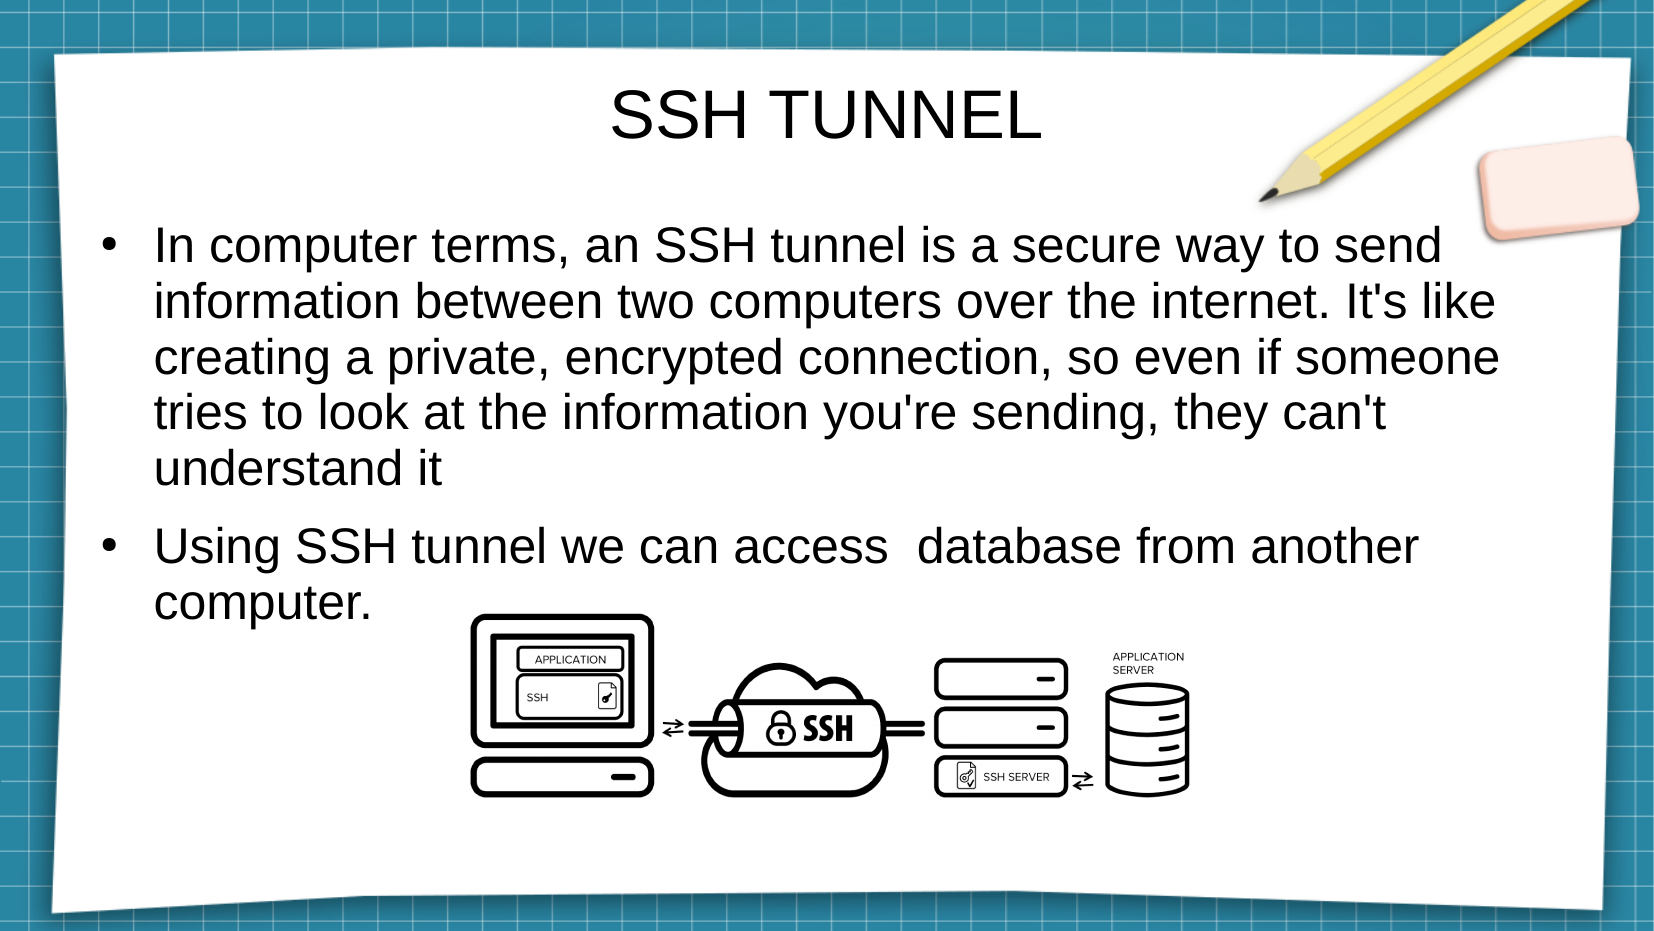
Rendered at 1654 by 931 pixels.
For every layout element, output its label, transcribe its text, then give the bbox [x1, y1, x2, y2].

picture [0, 0, 1654, 931]
title SSH TUNNEL [82, 37, 1571, 193]
list In computer terms, an SSH tunnel is a secure way to send information between two computers over the internet. It's like creating a private, encrypted connection, so even if someone tries to look at the information you're sending, they can't understand it Using SSH tunnel we can access database from another computer. [82, 217, 1571, 758]
